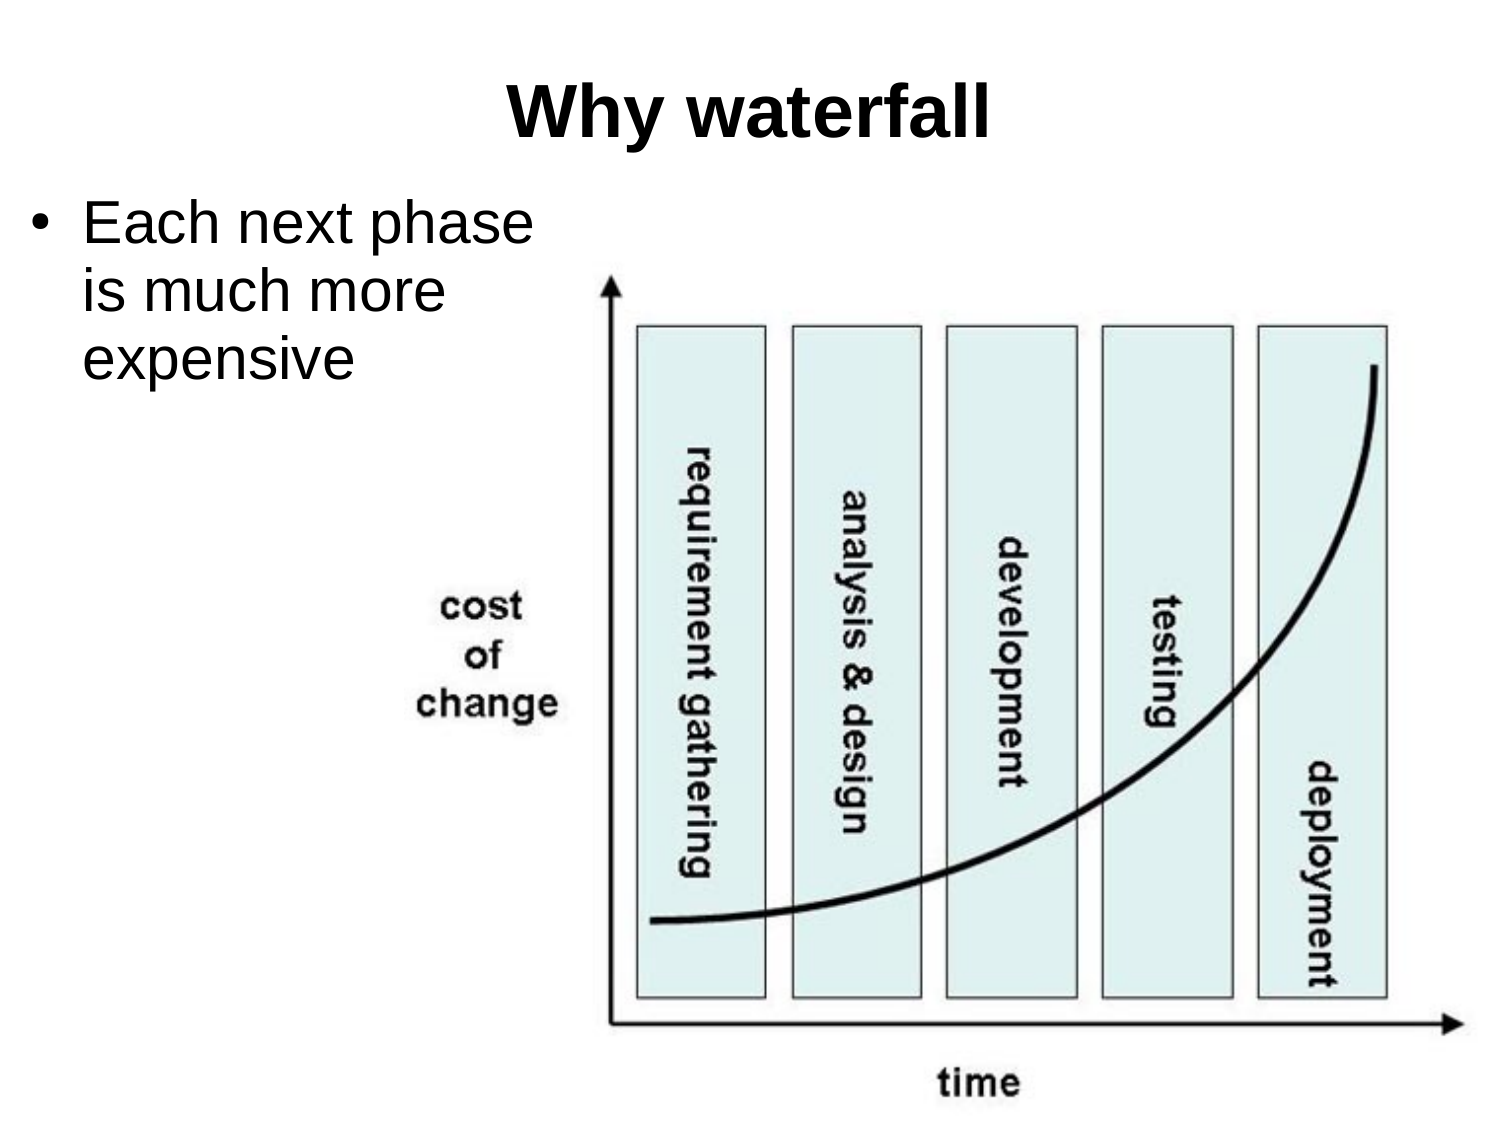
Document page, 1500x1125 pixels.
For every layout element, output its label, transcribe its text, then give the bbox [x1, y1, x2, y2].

title Why waterfall [75, 44, 1425, 177]
list Each next phase is much more expensive [11, 188, 556, 842]
picture [404, 247, 1489, 1119]
